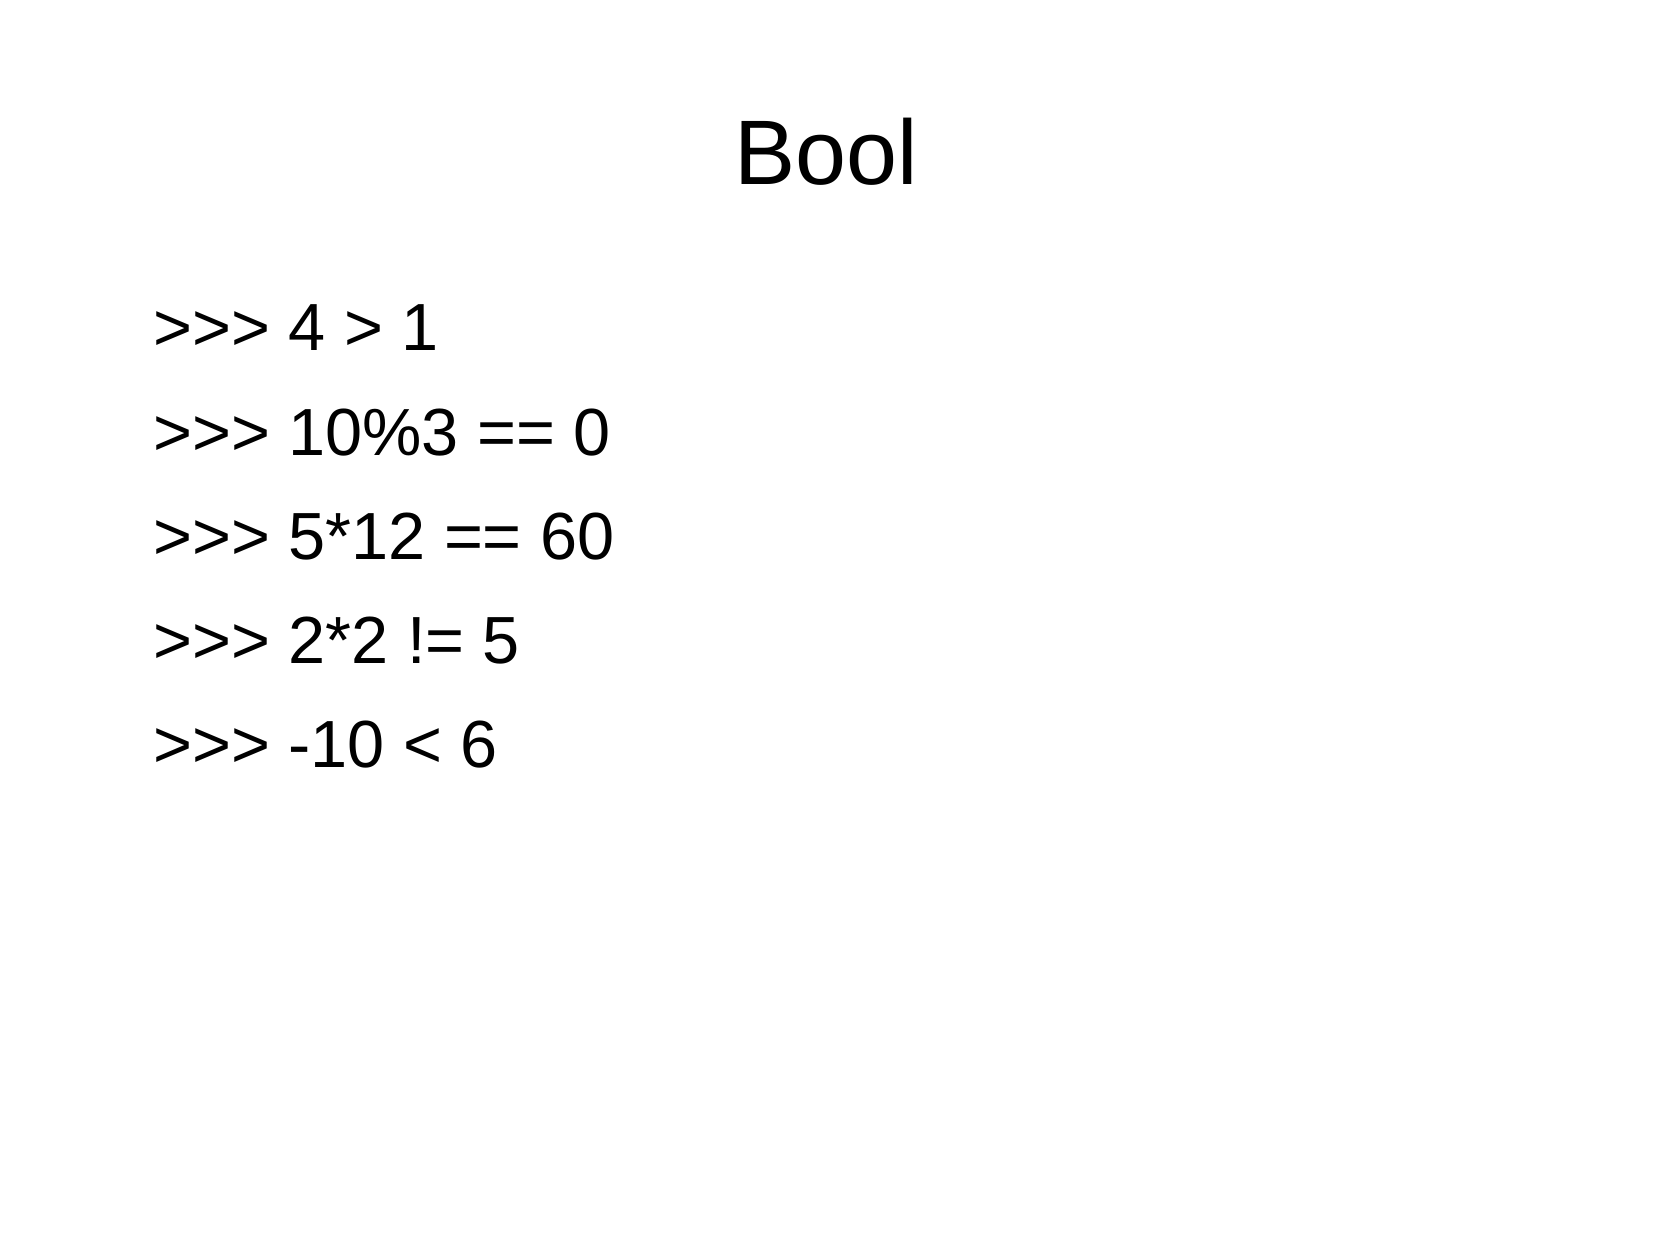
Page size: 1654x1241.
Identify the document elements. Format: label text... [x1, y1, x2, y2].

list >>> 4 > 1 >>> 10%3 == 0 >>> 5*12 == 60 >>> 2*2 != 5 >>> -10 < 6 [82, 290, 1571, 1010]
title Bool [82, 49, 1571, 257]
